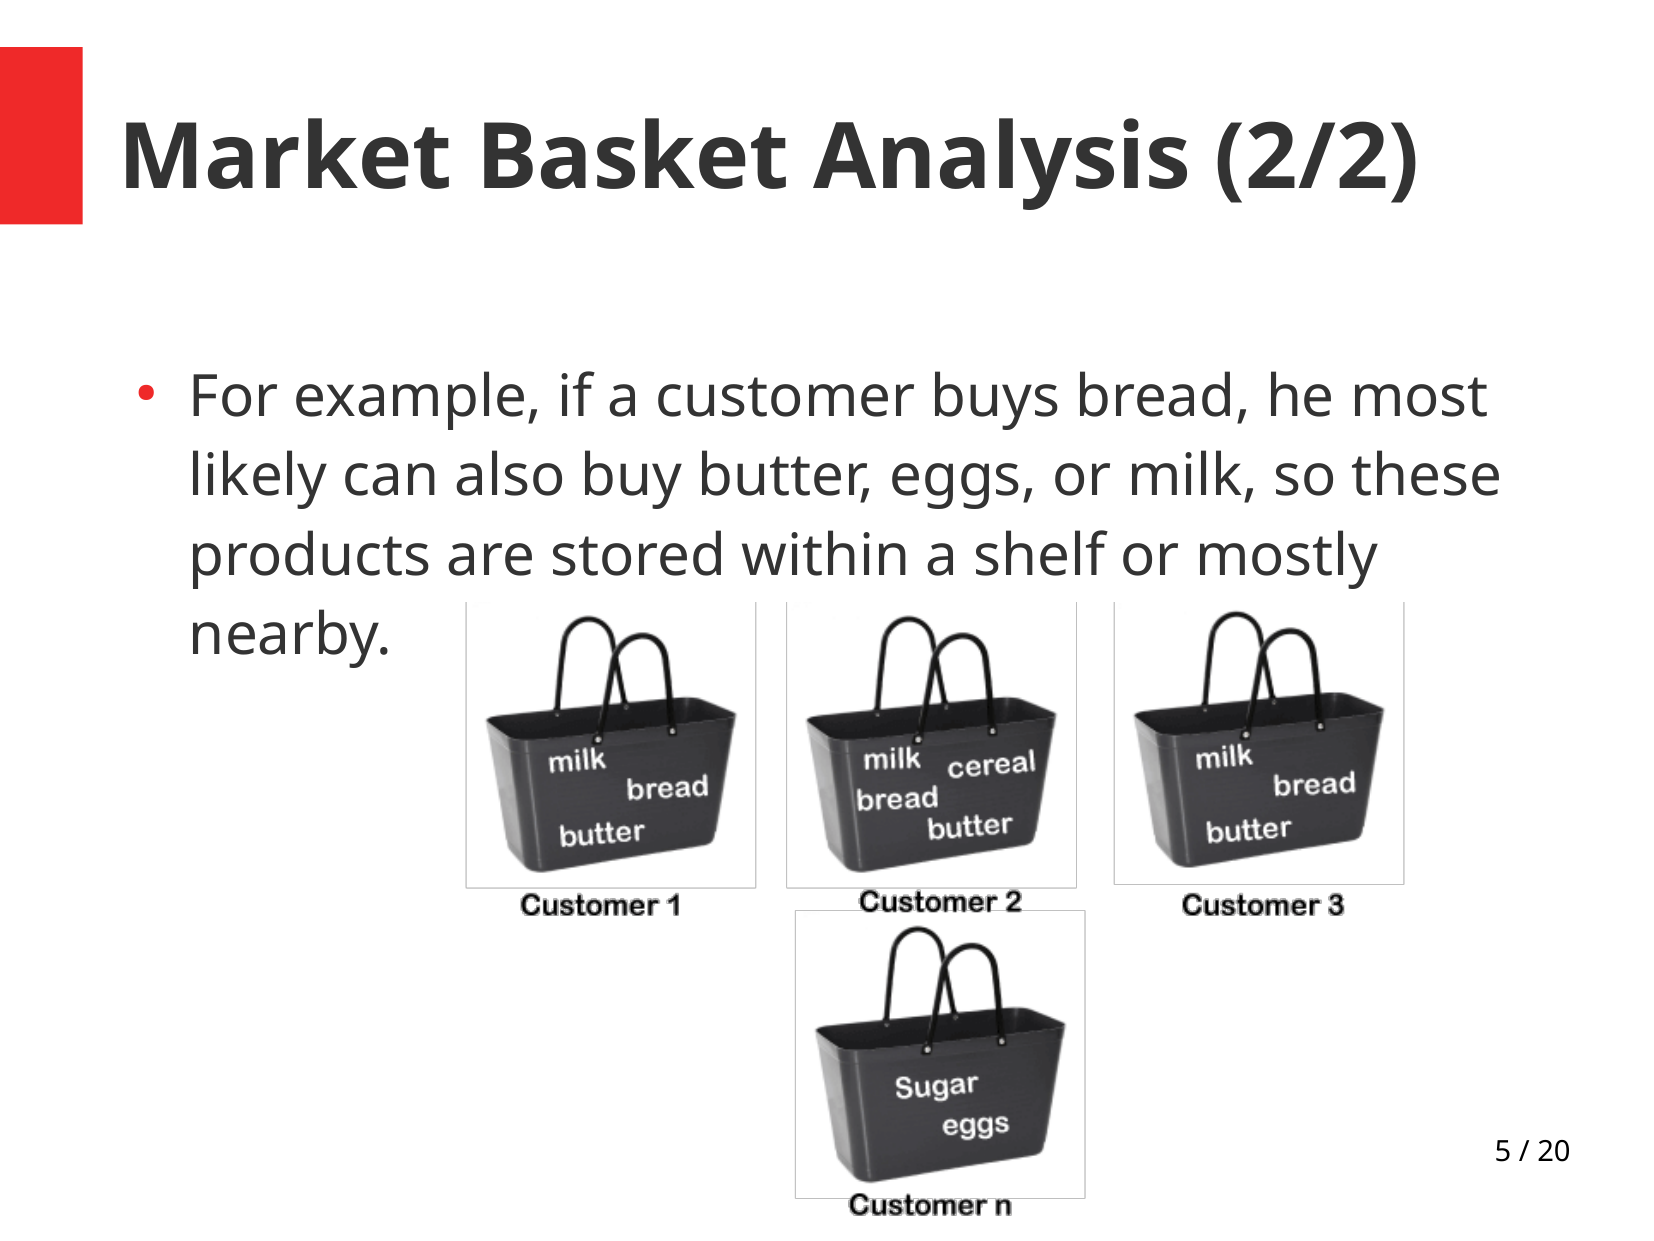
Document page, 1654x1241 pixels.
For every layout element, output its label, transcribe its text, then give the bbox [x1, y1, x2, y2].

title Market Basket Analysis (2/2) [118, 49, 1571, 257]
list For example, if a customer buys bread, he most likely can also buy butter, eggs, or milk, so these products are stored within a shelf or mostly nearby. [118, 354, 1536, 1074]
picture [463, 602, 1406, 1240]
